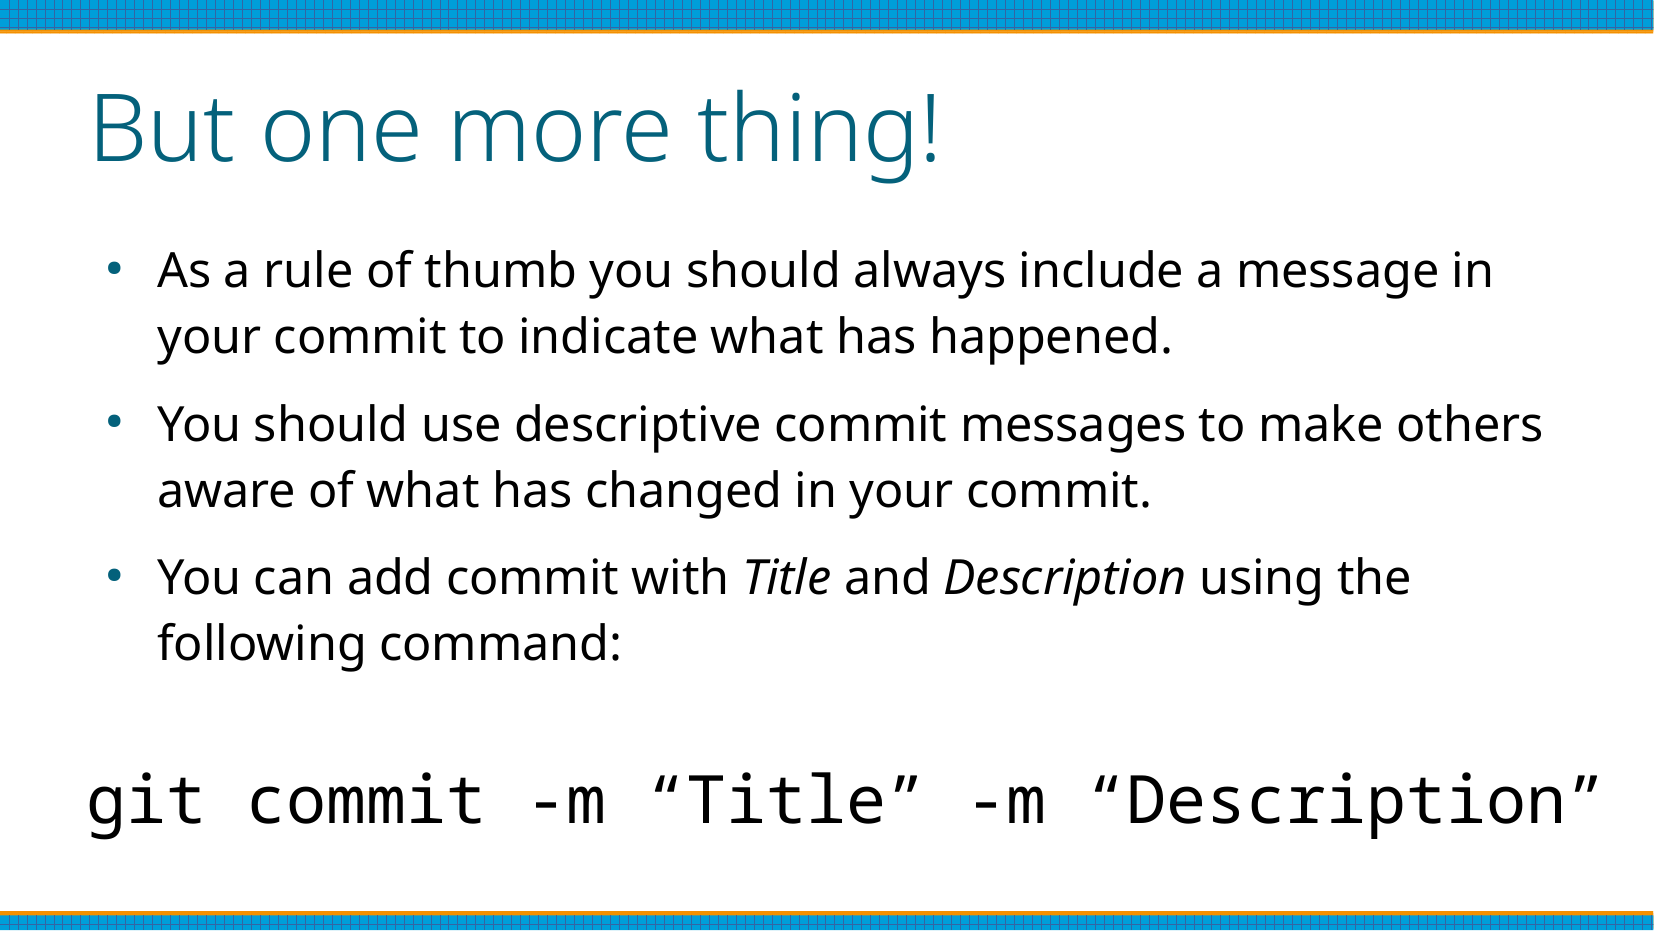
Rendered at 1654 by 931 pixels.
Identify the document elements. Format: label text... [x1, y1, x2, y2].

title But one more thing! [88, 44, 1565, 207]
text_box git commit -m “Title” -m “Description” [80, 750, 1613, 846]
list As a rule of thumb you should always include a message in your commit to indicate what has happened. You should use descriptive commit messages to make others aware of what has changed in your commit. You can add commit with Title and Description using the following command: [88, 236, 1565, 676]
